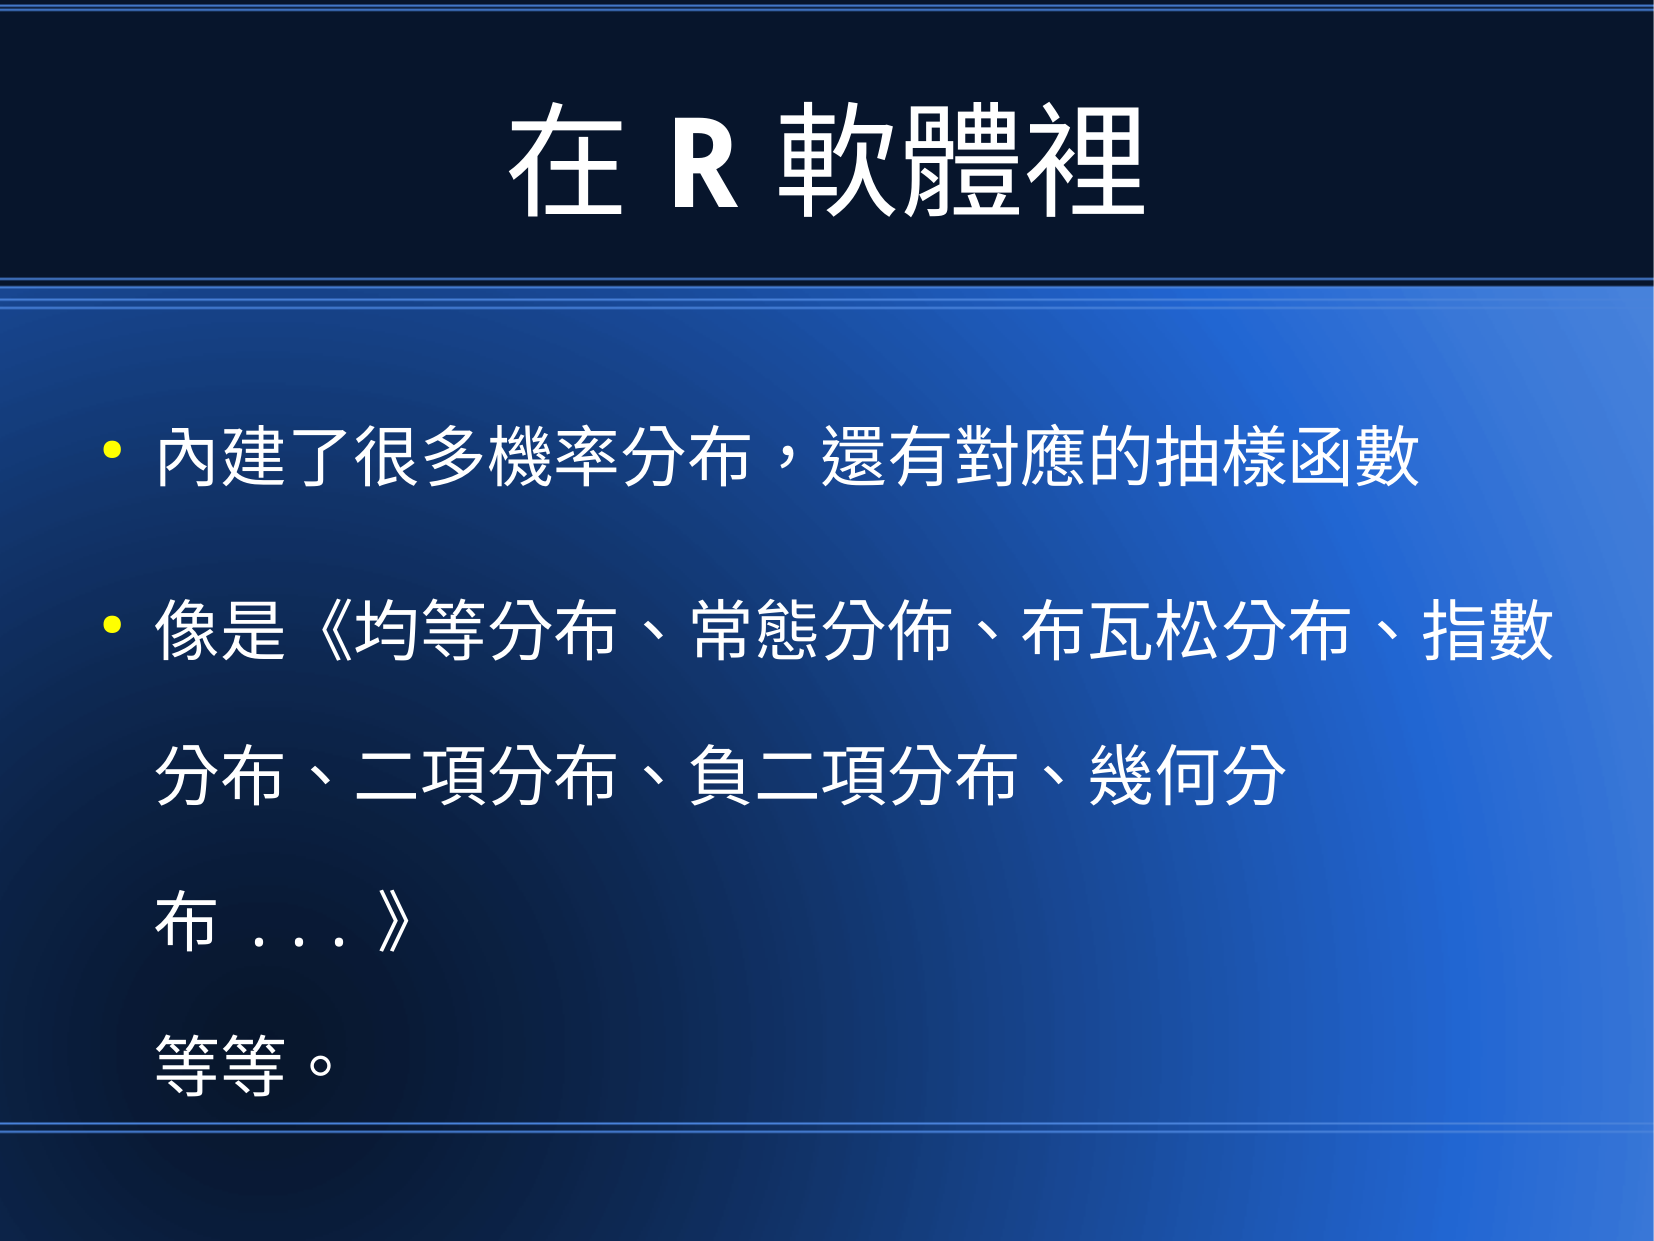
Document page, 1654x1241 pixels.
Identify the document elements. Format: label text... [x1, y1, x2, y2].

picture [0, 0, 1654, 1241]
list 內建了很多機率分布，還有對應的抽樣函數 像是《均等分布、常態分佈、布瓦松分布、指數分布、二項分布、負二項分布、幾何分布...》 等等。 [82, 355, 1571, 1241]
title 在R軟體裡 [82, 49, 1571, 257]
